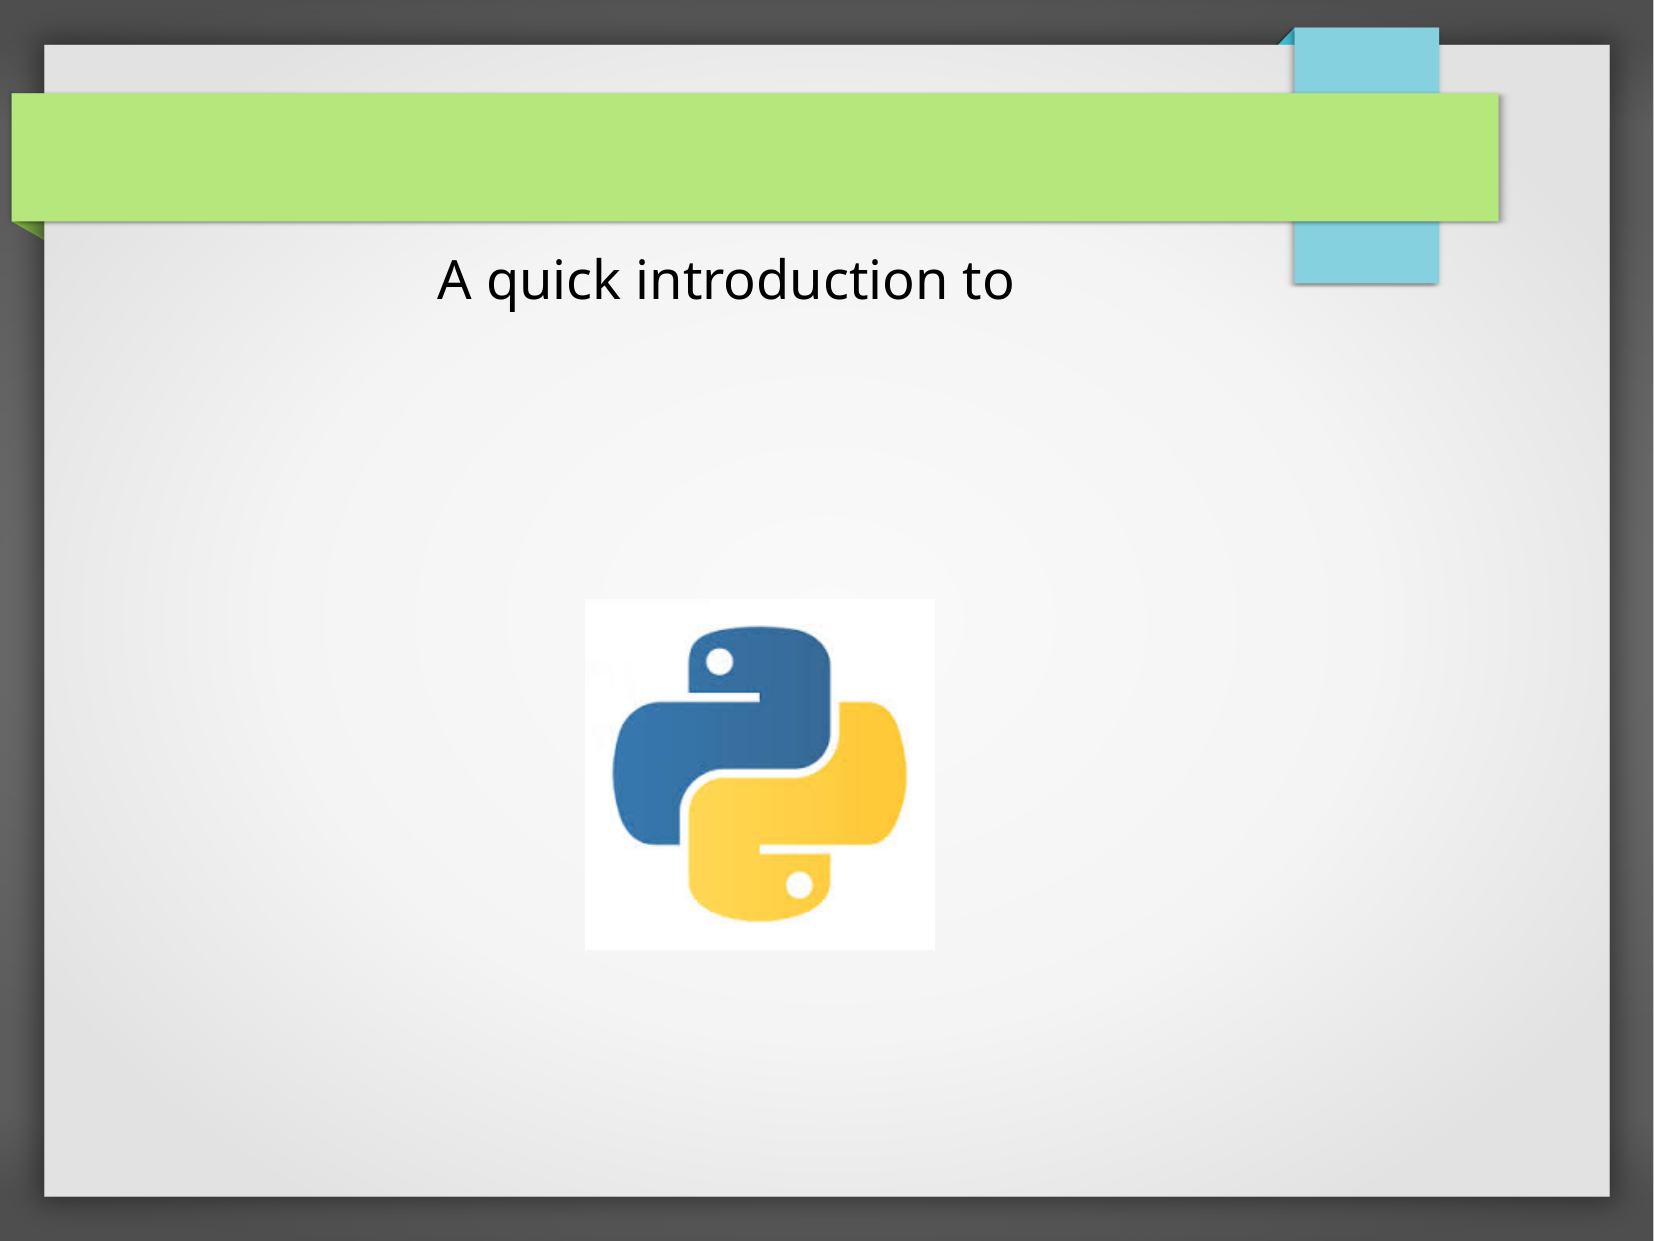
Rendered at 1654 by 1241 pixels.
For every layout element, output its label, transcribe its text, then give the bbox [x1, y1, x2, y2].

picture [0, 0, 1654, 1241]
subtitle A quick introduction to [70, 106, 1229, 1063]
